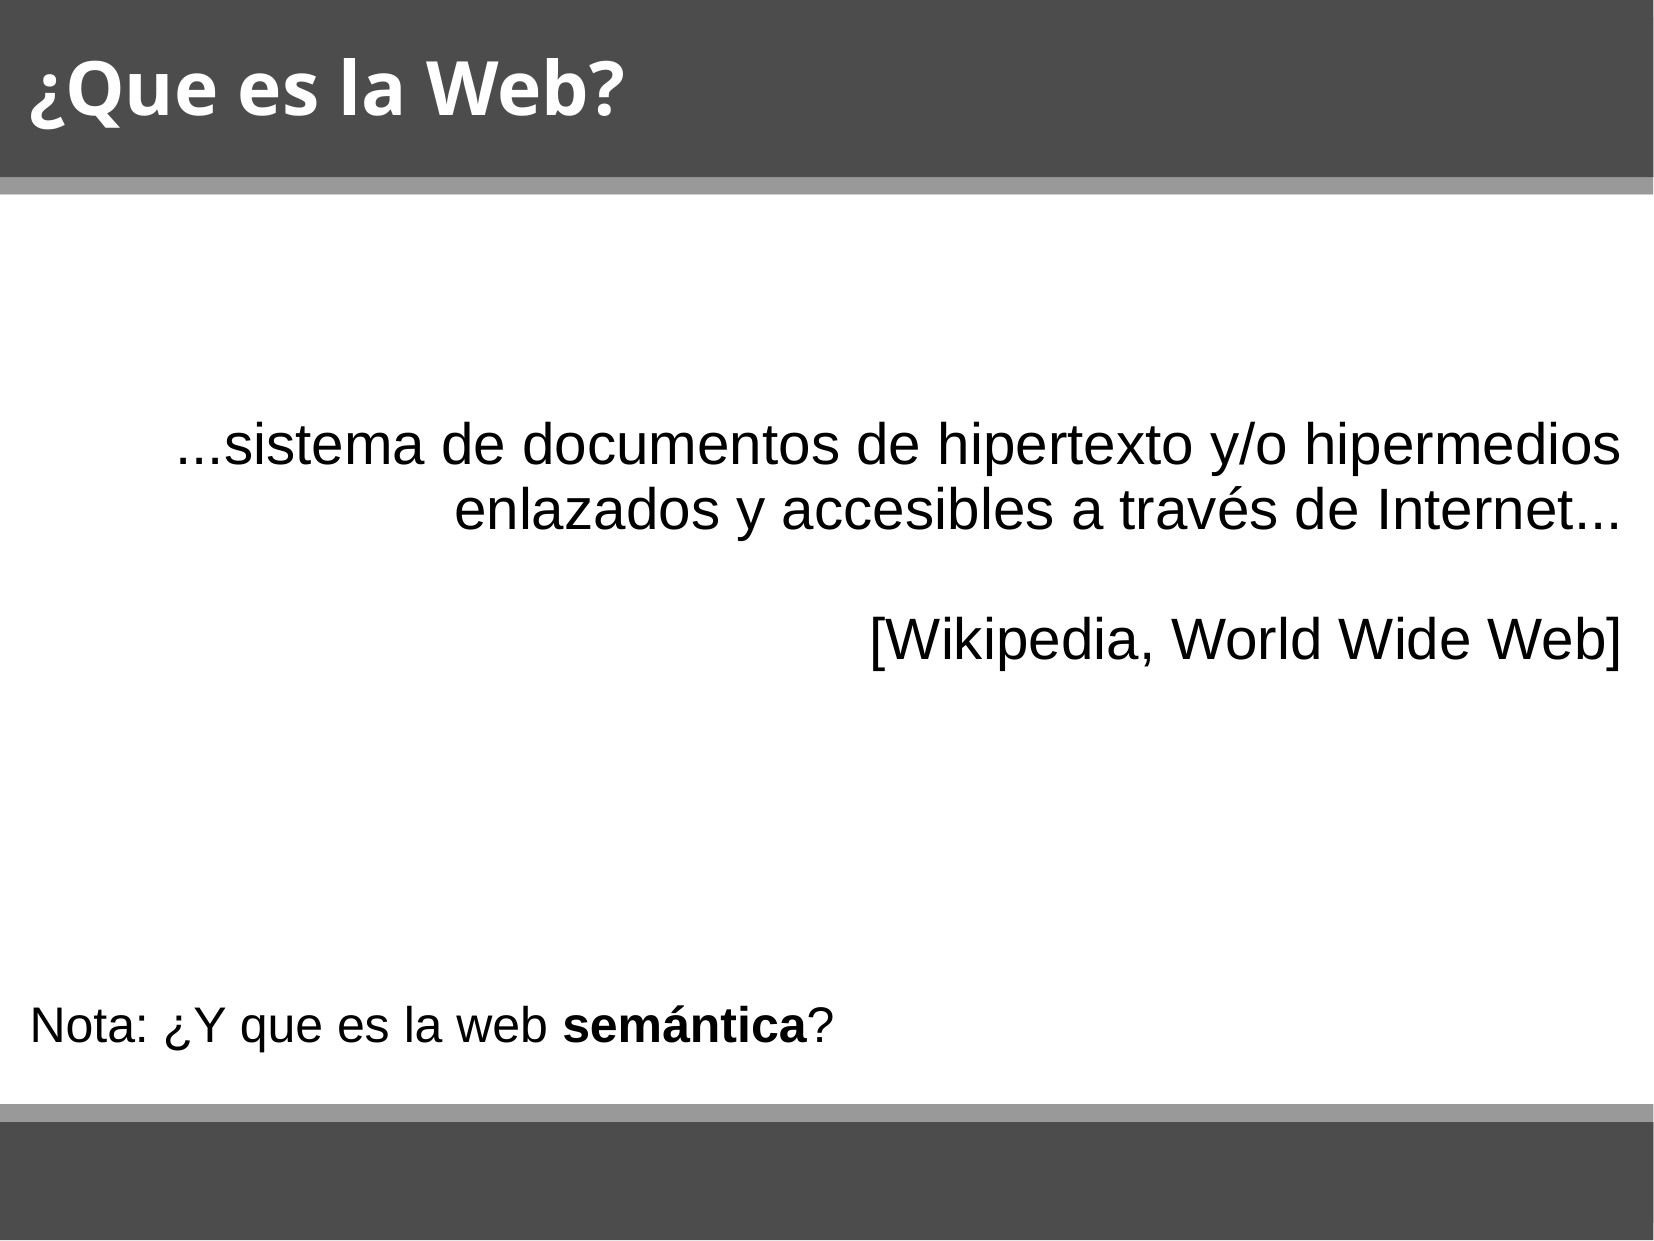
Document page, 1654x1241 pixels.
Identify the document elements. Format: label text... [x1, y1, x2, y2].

subtitle ...sistema de documentos de hipertexto y/o hipermedios enlazados y accesibles a través de Internet... [Wikipedia, World Wide Web] Nota: ¿Y que es la web semántica? [29, 216, 1625, 1053]
title ¿Que es la Web? [29, 15, 1654, 158]
